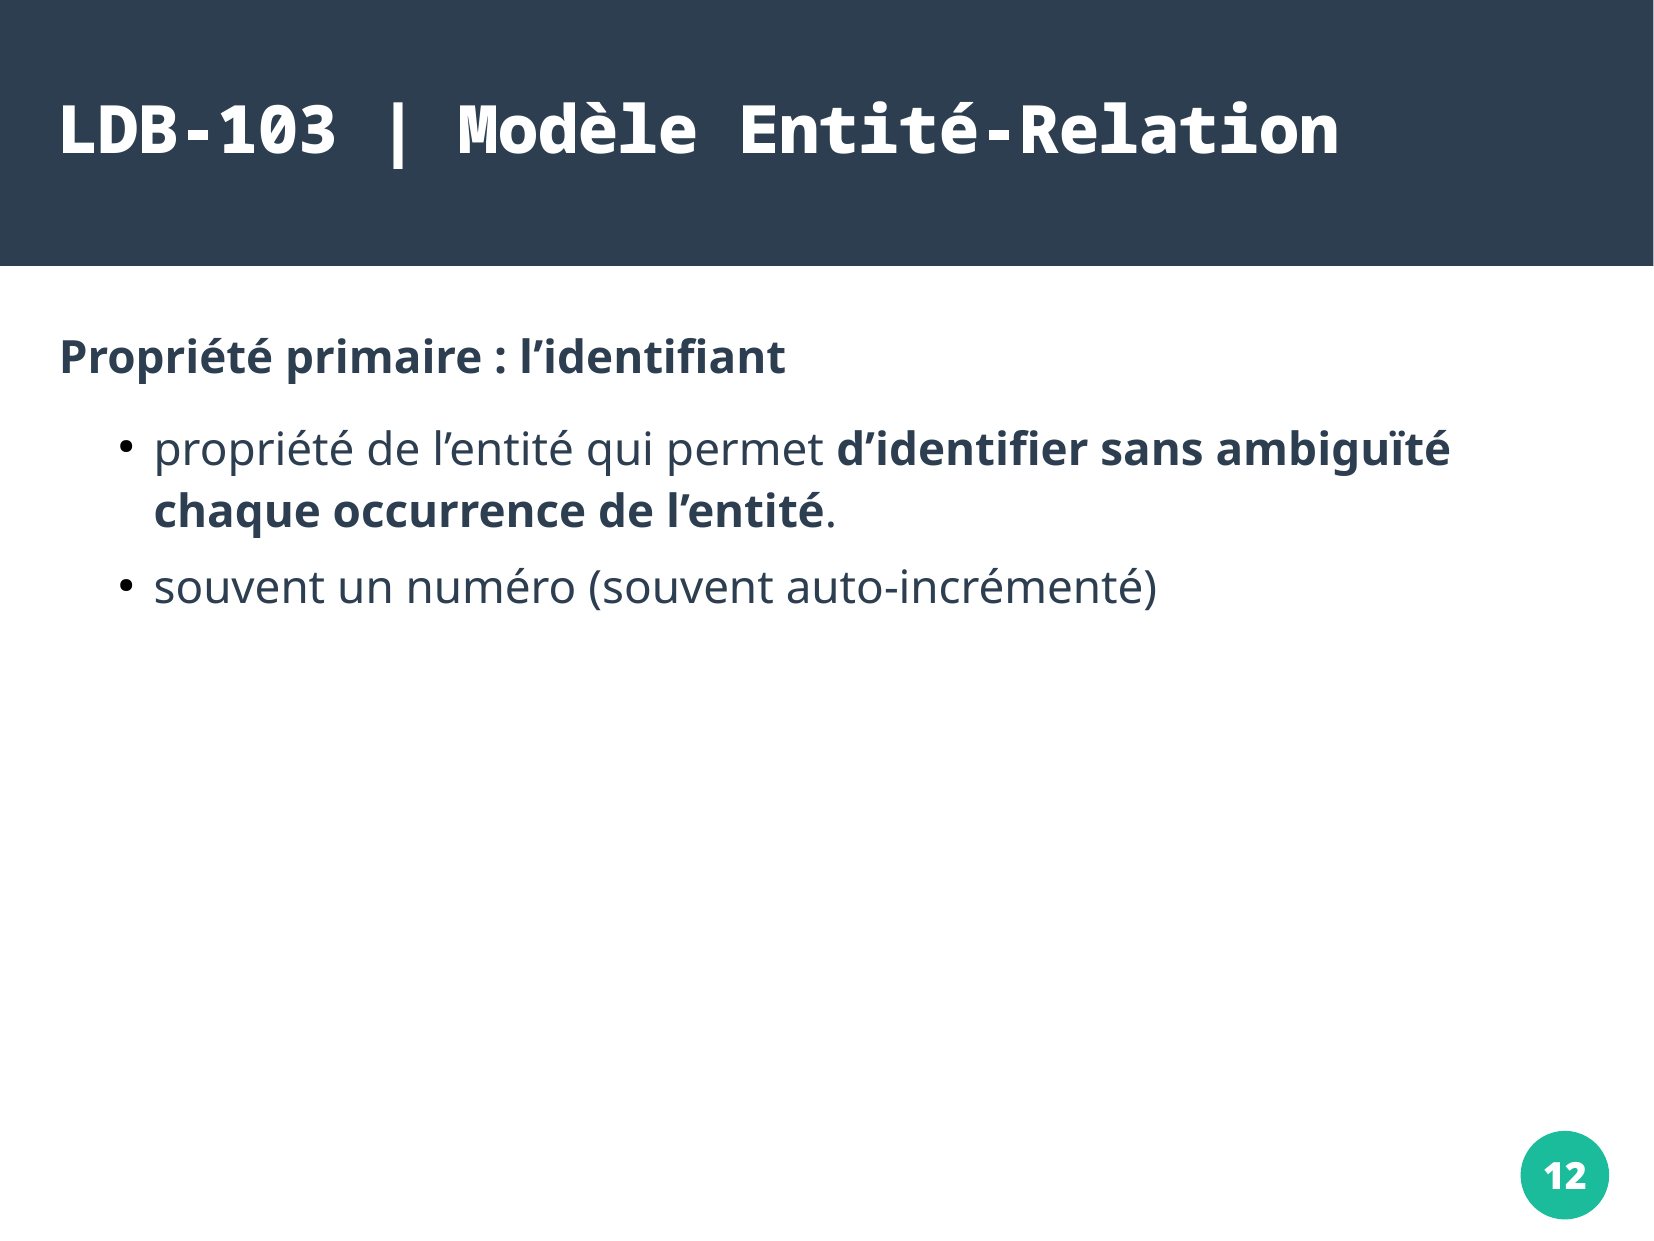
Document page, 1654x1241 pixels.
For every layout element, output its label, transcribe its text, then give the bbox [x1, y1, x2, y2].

list Propriété primaire : l’identifiant propriété de l’entité qui permet d’identifier sans ambiguïté chaque occurrence de l’entité. souvent un numéro (souvent auto-incrémenté) [58, 324, 1595, 1152]
title LDB-103 | Modèle Entité-Relation [58, 49, 1595, 207]
